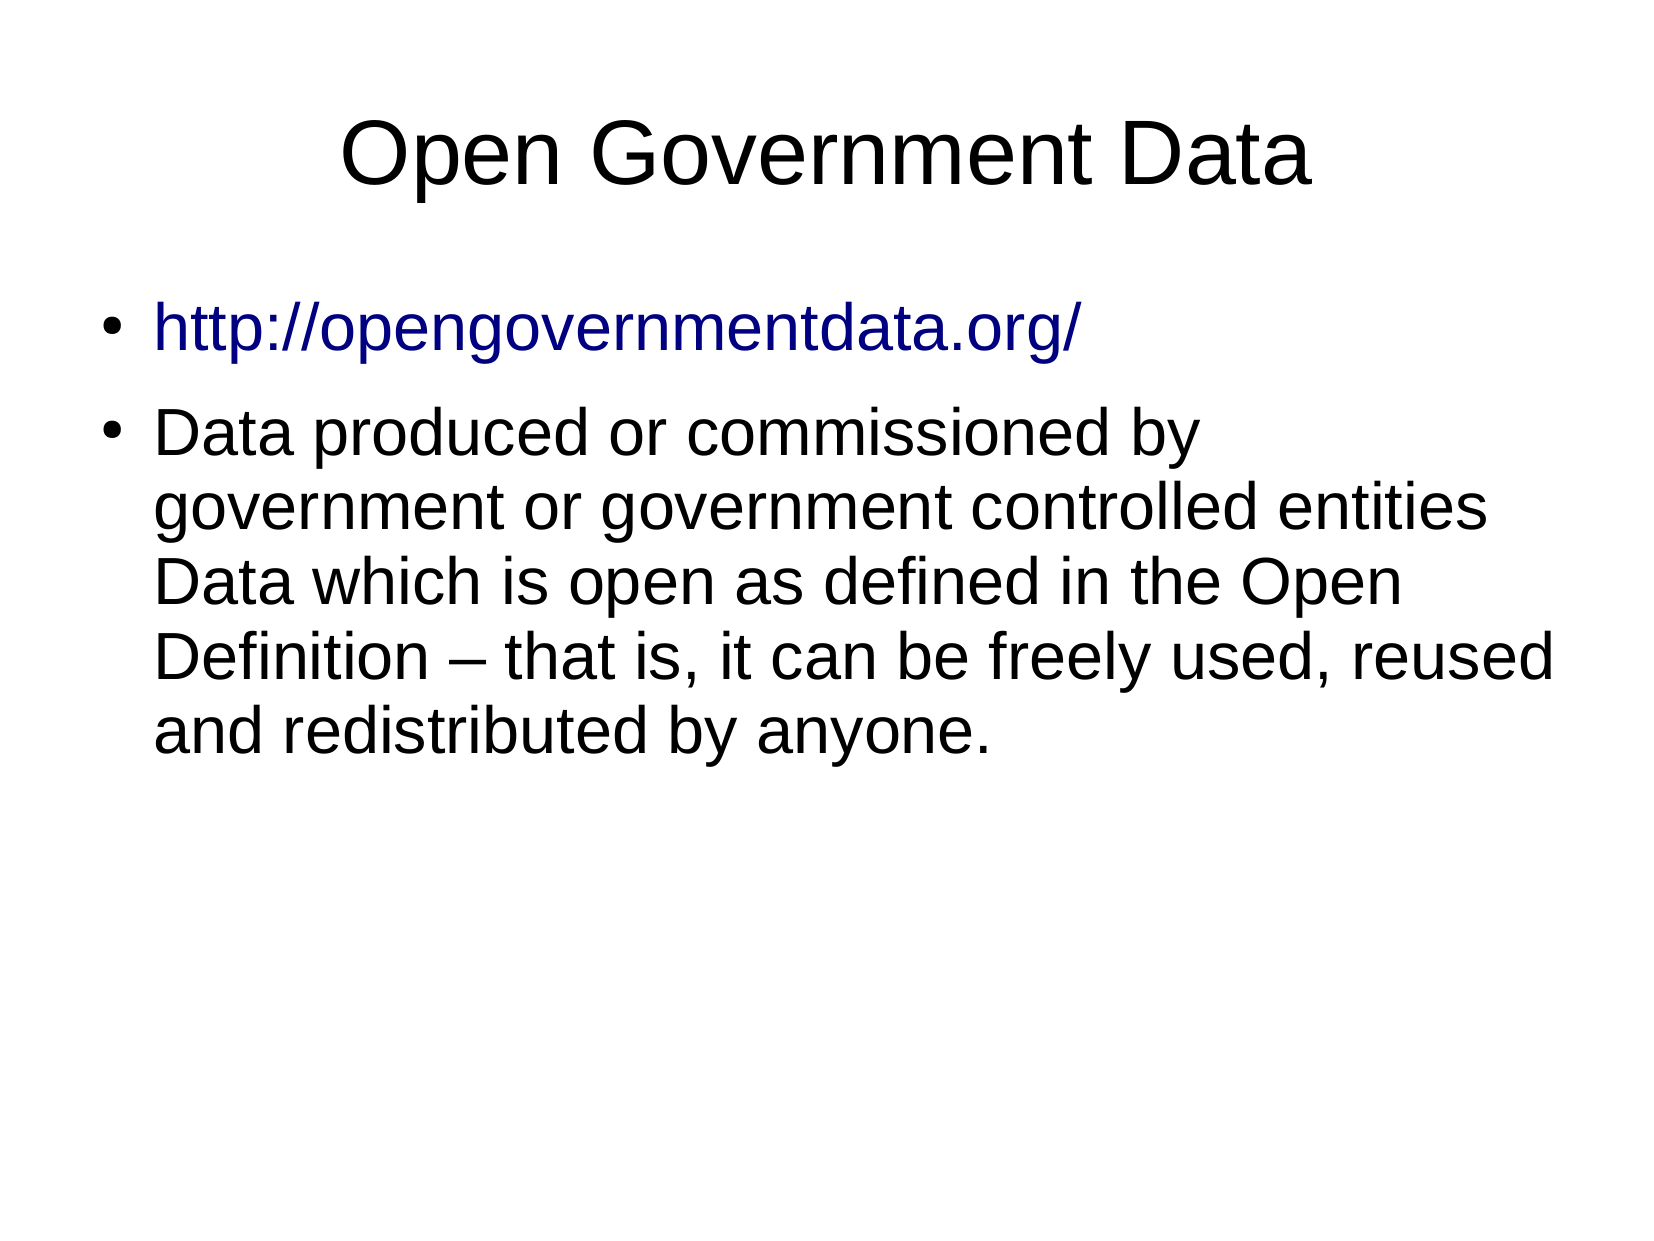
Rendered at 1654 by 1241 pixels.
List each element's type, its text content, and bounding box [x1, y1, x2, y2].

title Open Government Data [82, 49, 1571, 257]
list http://opengovernmentdata.org/ Data produced or commissioned by government or government controlled entities Data which is open as defined in the Open Definition – that is, it can be freely used, reused and redistributed by anyone. [82, 290, 1571, 1010]
